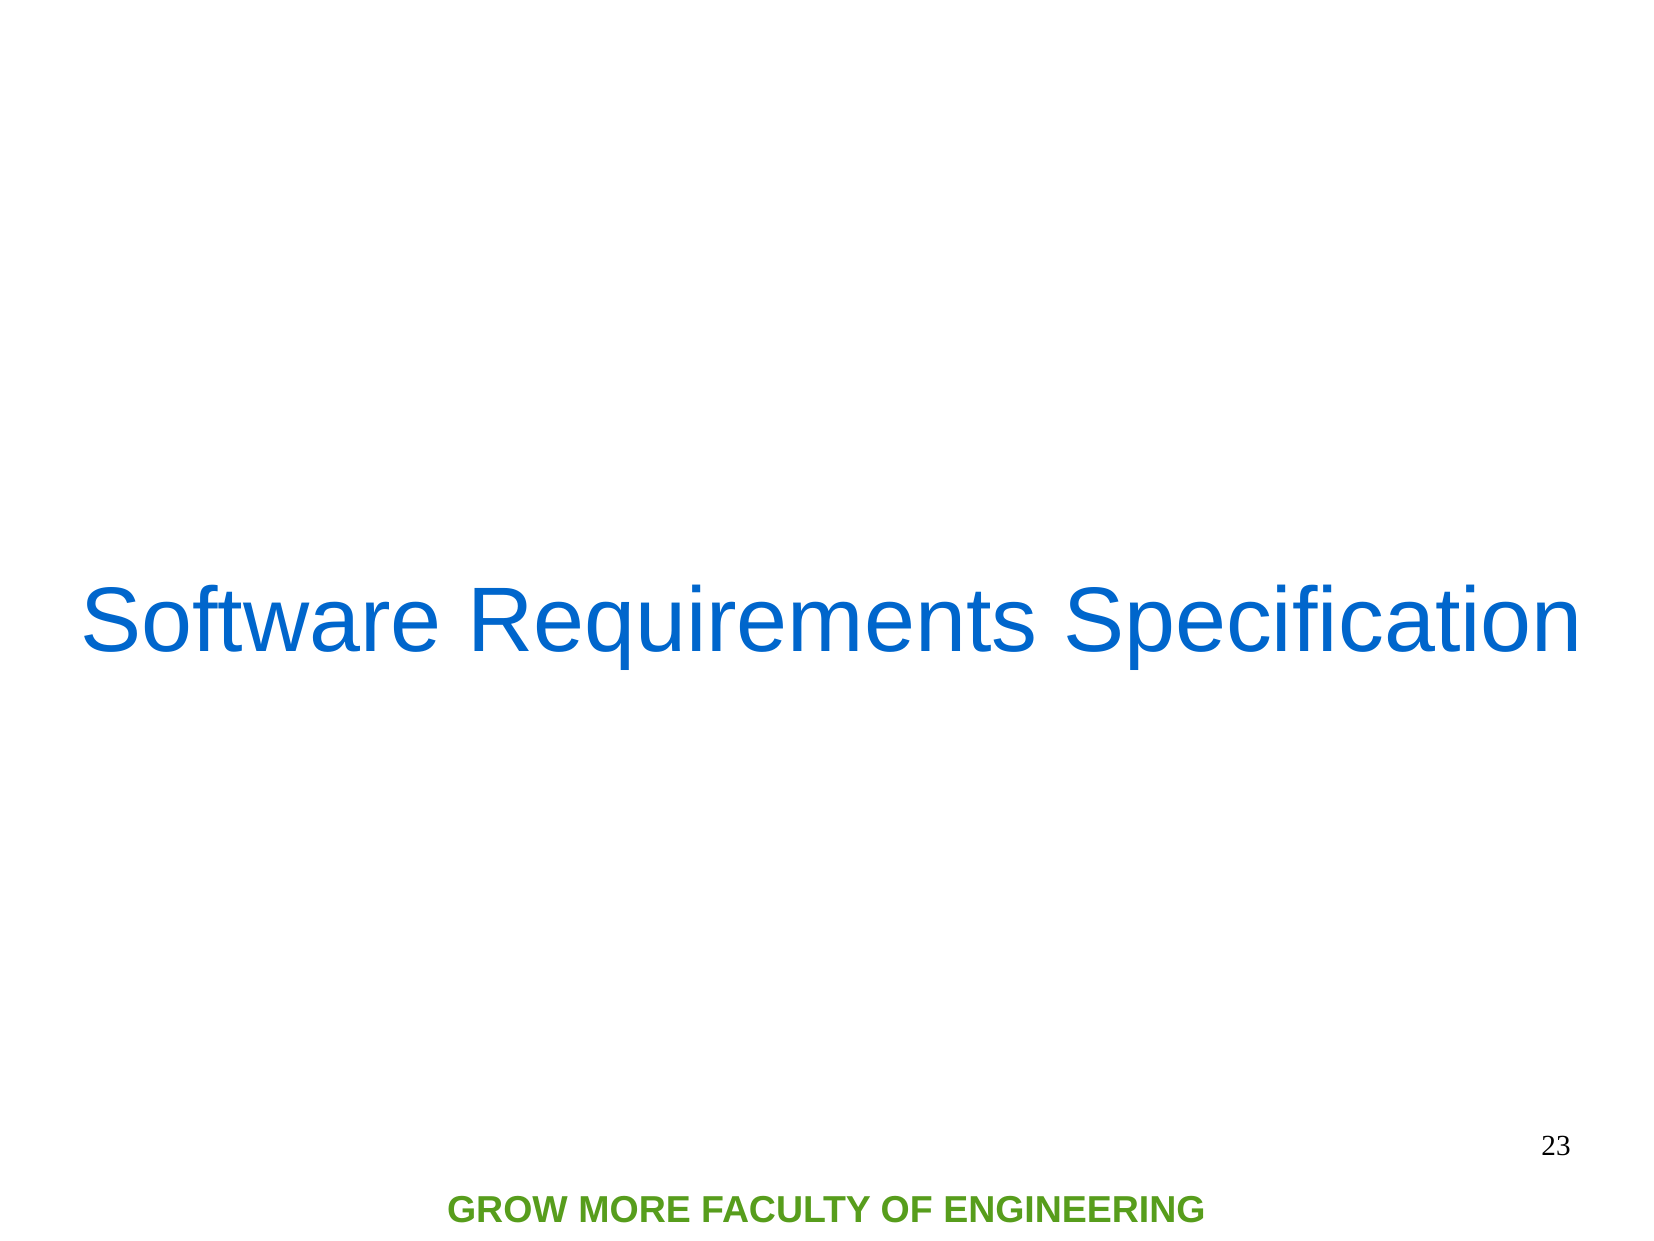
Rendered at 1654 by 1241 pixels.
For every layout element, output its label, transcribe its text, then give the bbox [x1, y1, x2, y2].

title Software Requirements Specification [59, 516, 1607, 724]
